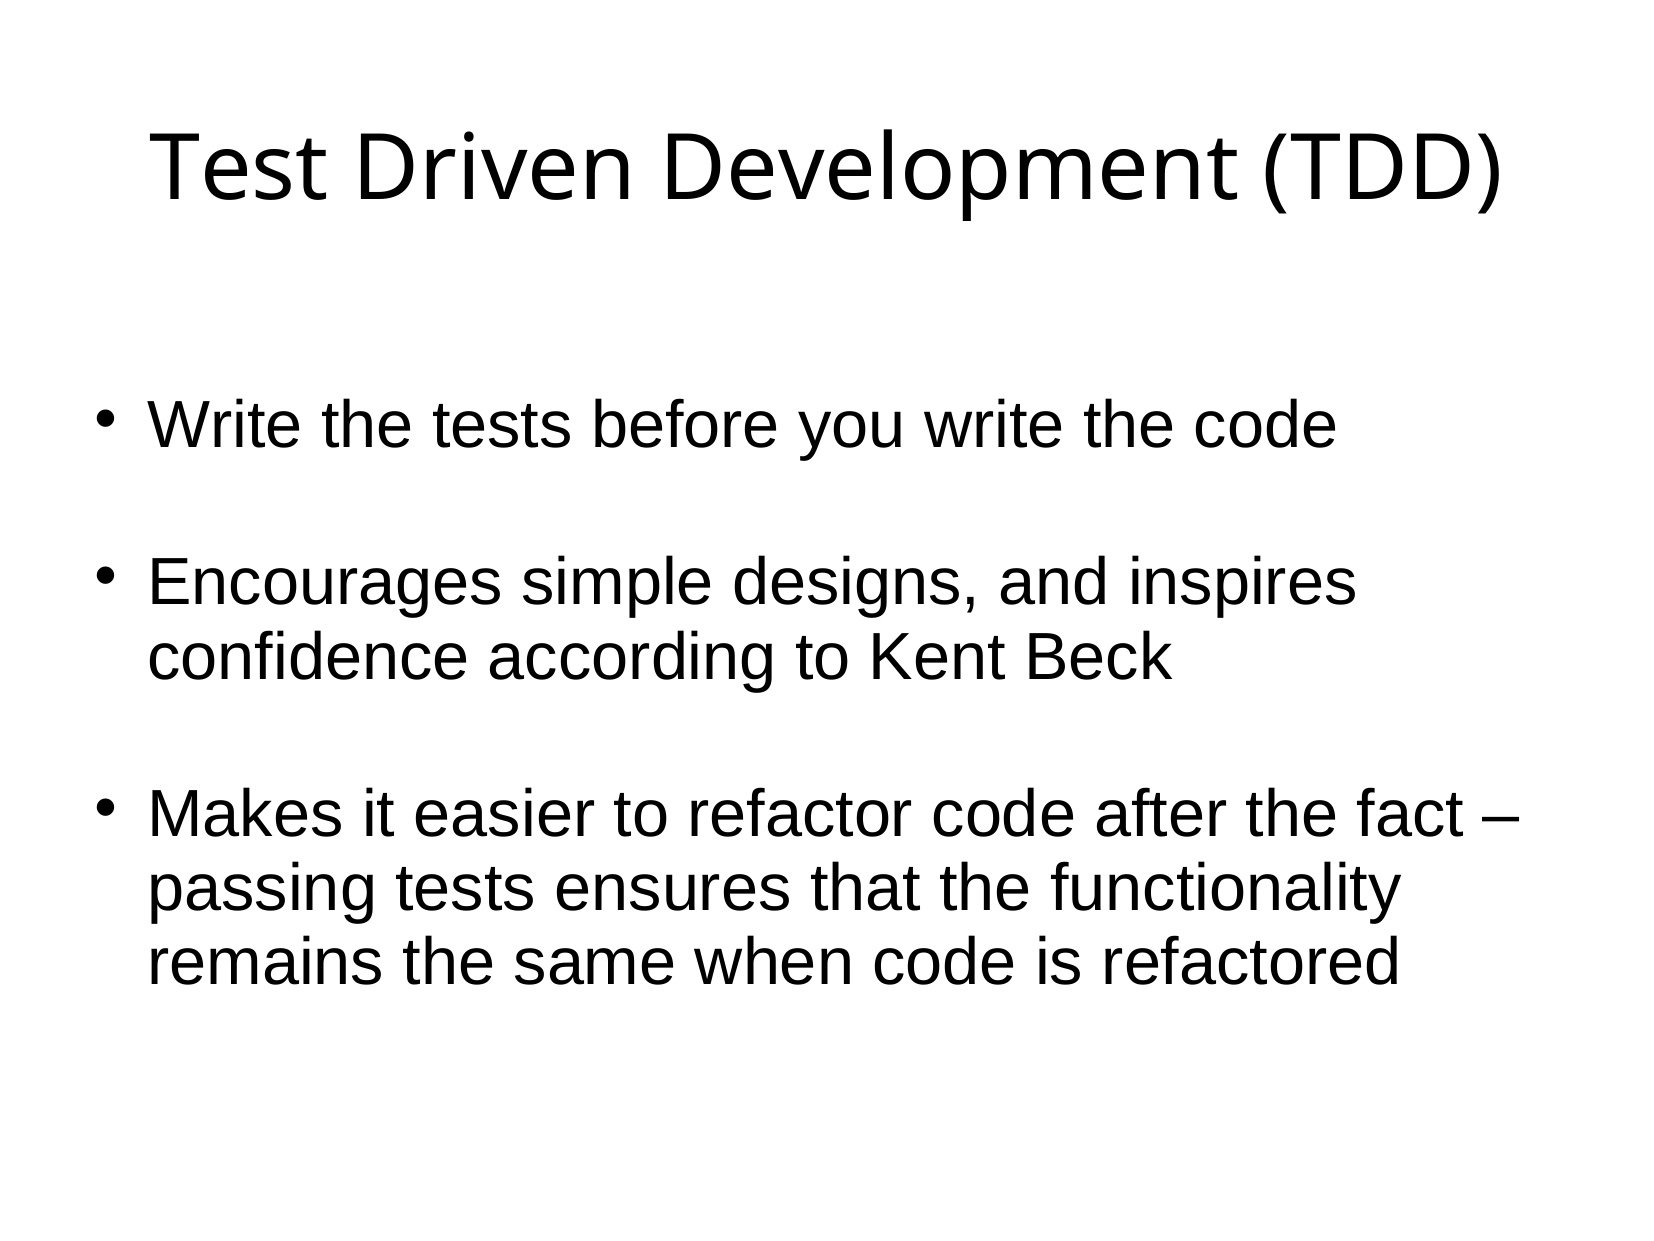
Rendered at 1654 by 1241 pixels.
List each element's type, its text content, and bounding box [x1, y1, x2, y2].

list Write the tests before you write the code Encourages simple designs, and inspires confidence according to Kent Beck Makes it easier to refactor code after the fact – passing tests ensures that the functionality remains the same when code is refactored [76, 383, 1565, 1181]
title Test Driven Development (TDD) [82, 23, 1571, 283]
